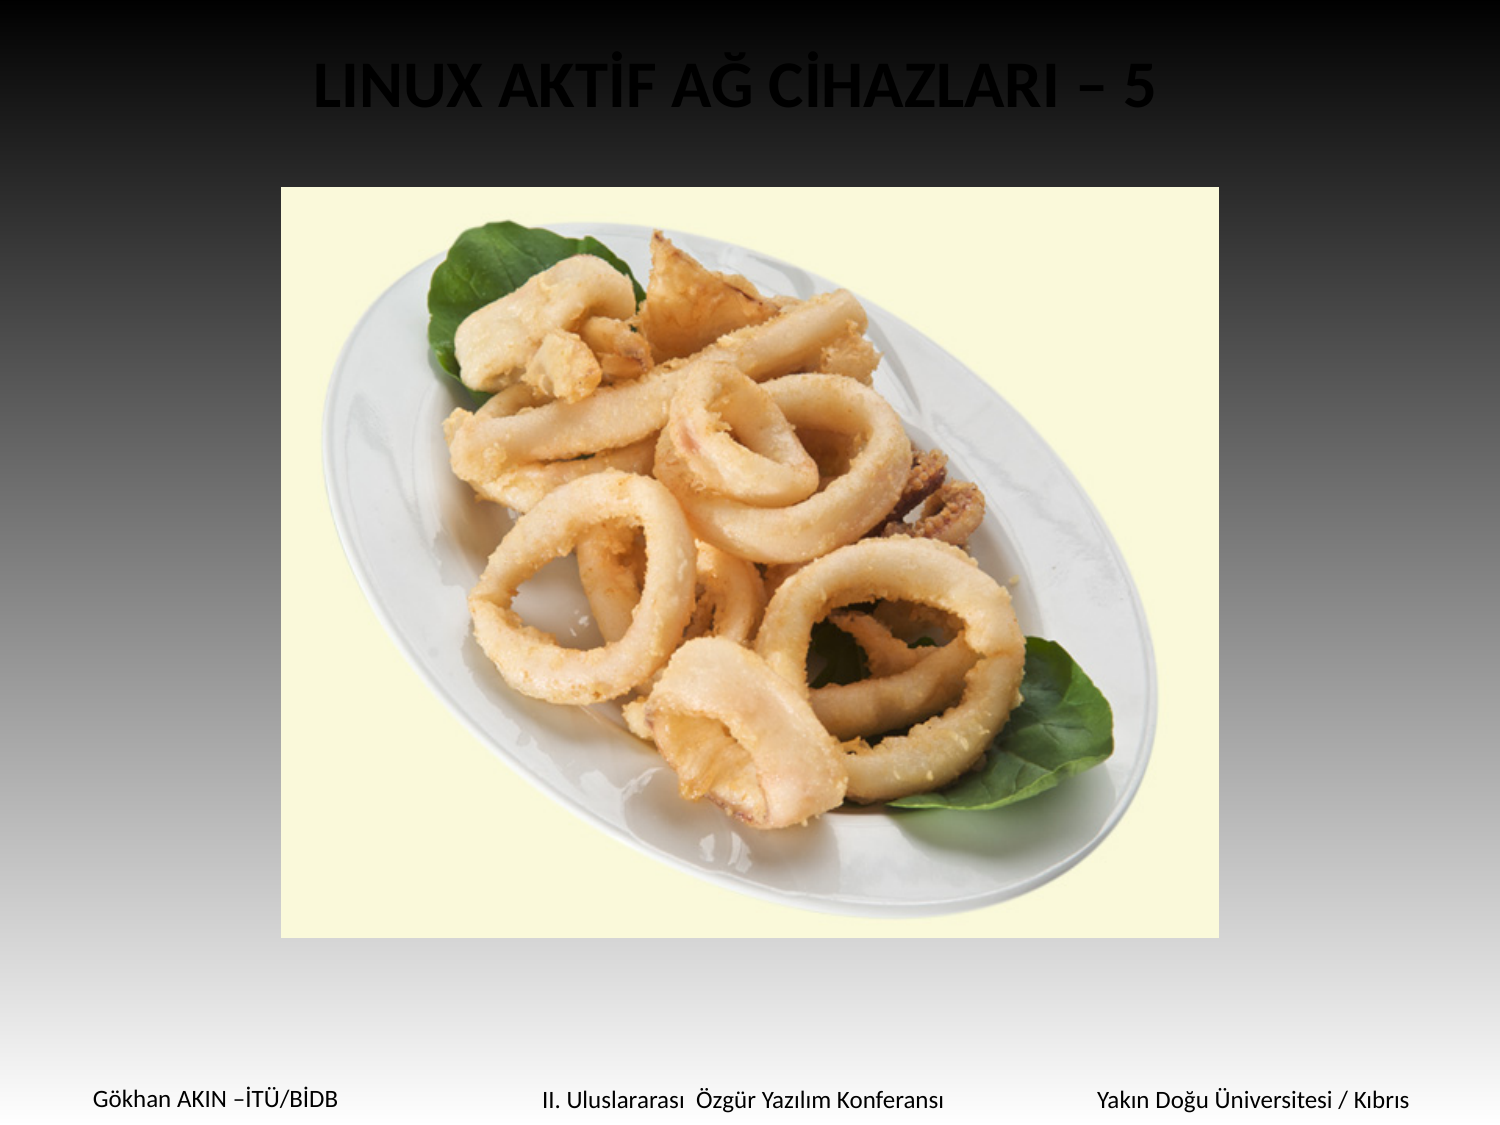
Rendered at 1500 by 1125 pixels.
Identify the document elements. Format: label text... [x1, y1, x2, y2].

picture [281, 187, 1219, 938]
text_box LINUX AKTİF AĞ CİHAZLARI – 5 [123, 33, 1348, 129]
